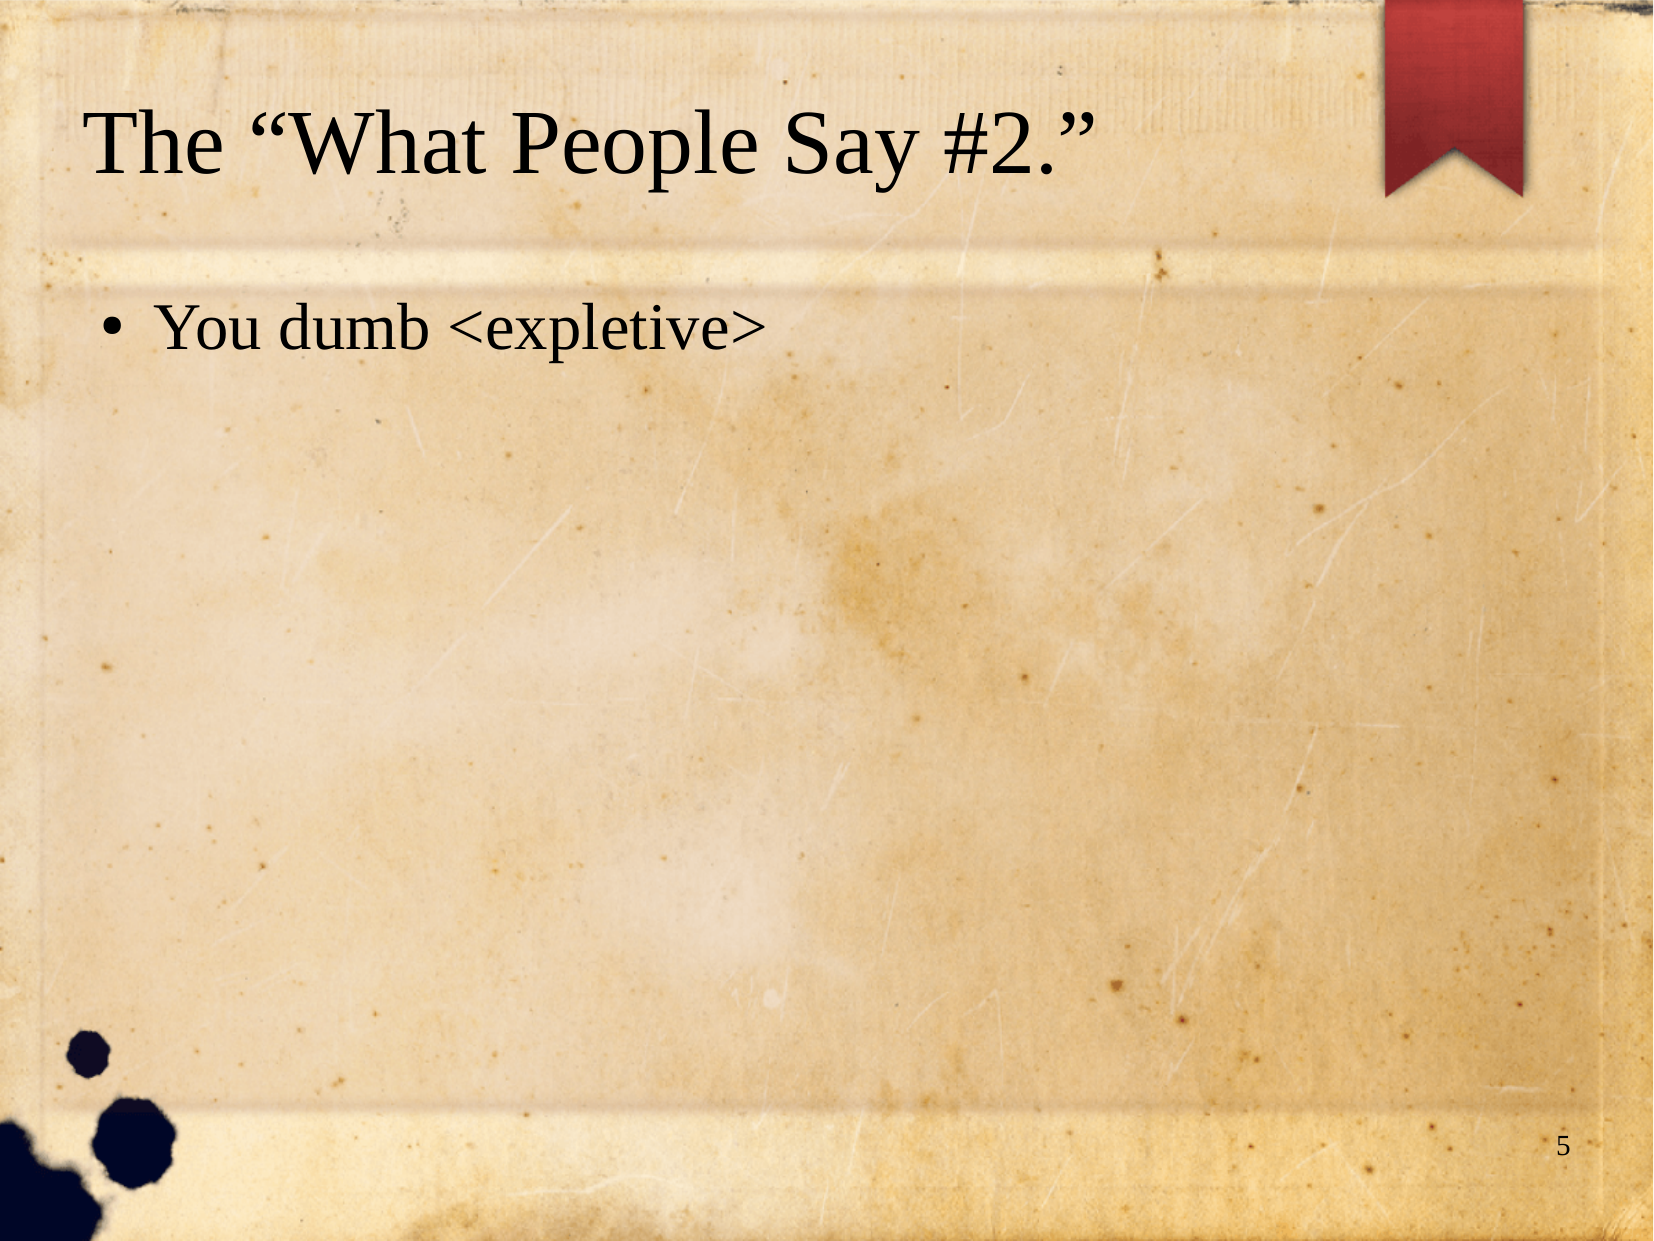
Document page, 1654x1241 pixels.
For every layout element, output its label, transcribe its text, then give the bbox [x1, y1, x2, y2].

list You dumb <expletive> [82, 290, 1538, 1010]
title The “What People Say #2.” [82, 49, 1347, 237]
picture [0, 0, 1654, 1241]
